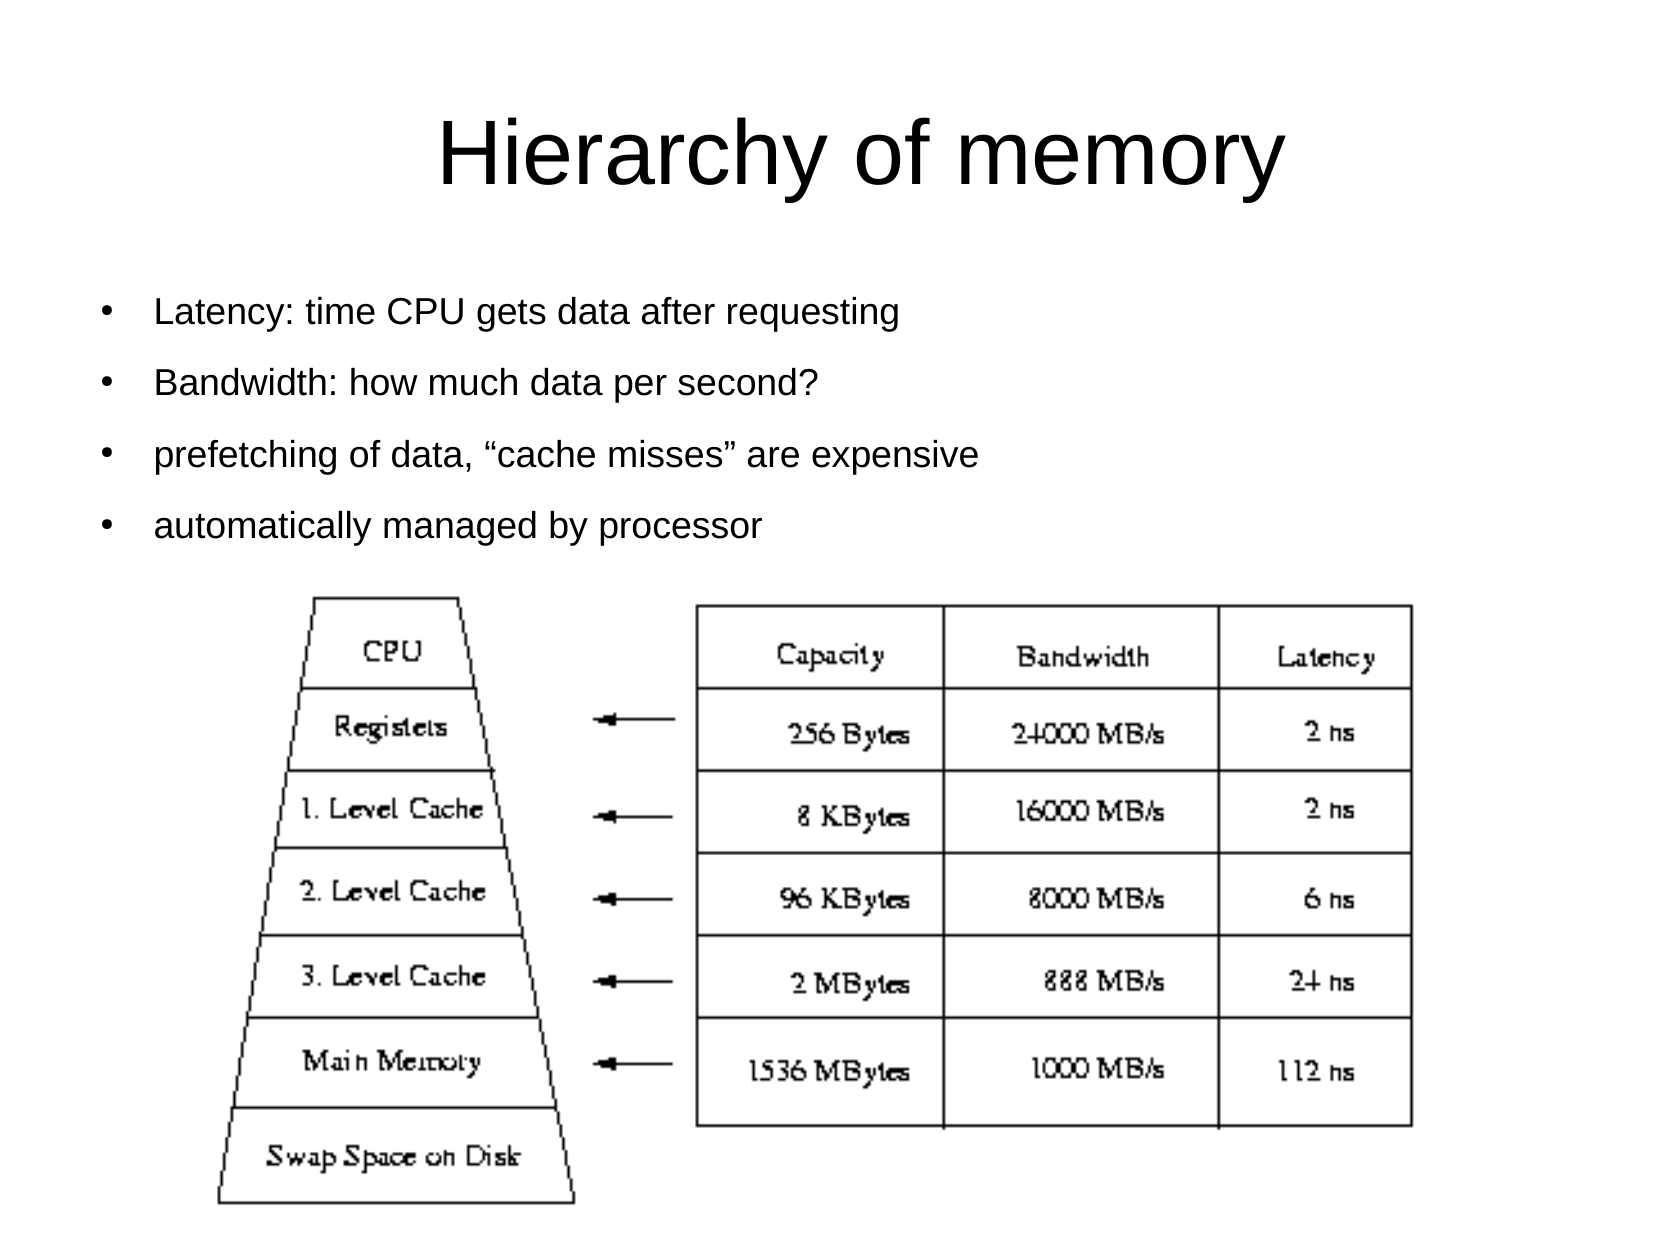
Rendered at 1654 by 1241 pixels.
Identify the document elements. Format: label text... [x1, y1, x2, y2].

title Hierarchy of memory [82, 49, 1571, 257]
picture [180, 554, 1501, 1241]
list Latency: time CPU gets data after requesting Bandwidth: how much data per second? prefetching of data, “cache misses” are expensive automatically managed by processor [82, 290, 1538, 1010]
